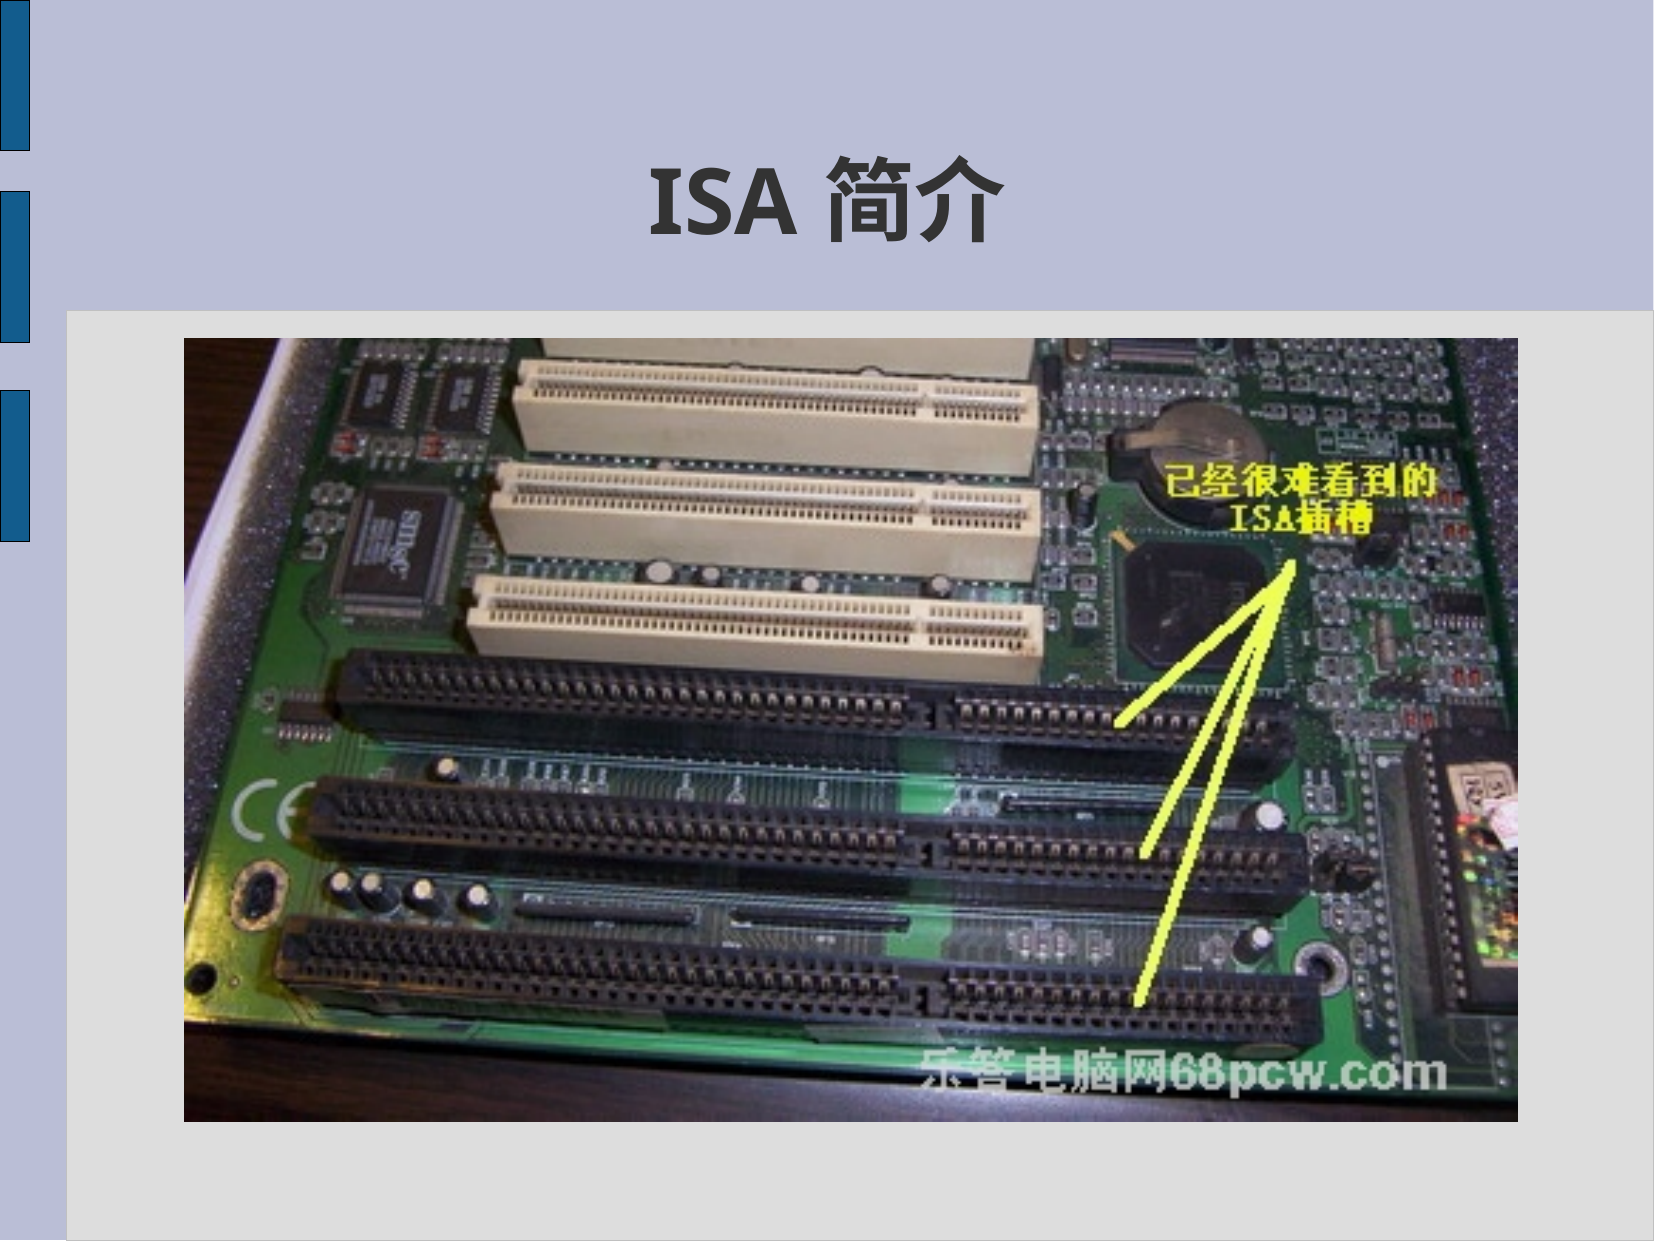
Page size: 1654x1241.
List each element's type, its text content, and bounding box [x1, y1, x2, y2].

picture [184, 338, 1518, 1123]
title ISA简介 [121, 91, 1534, 299]
